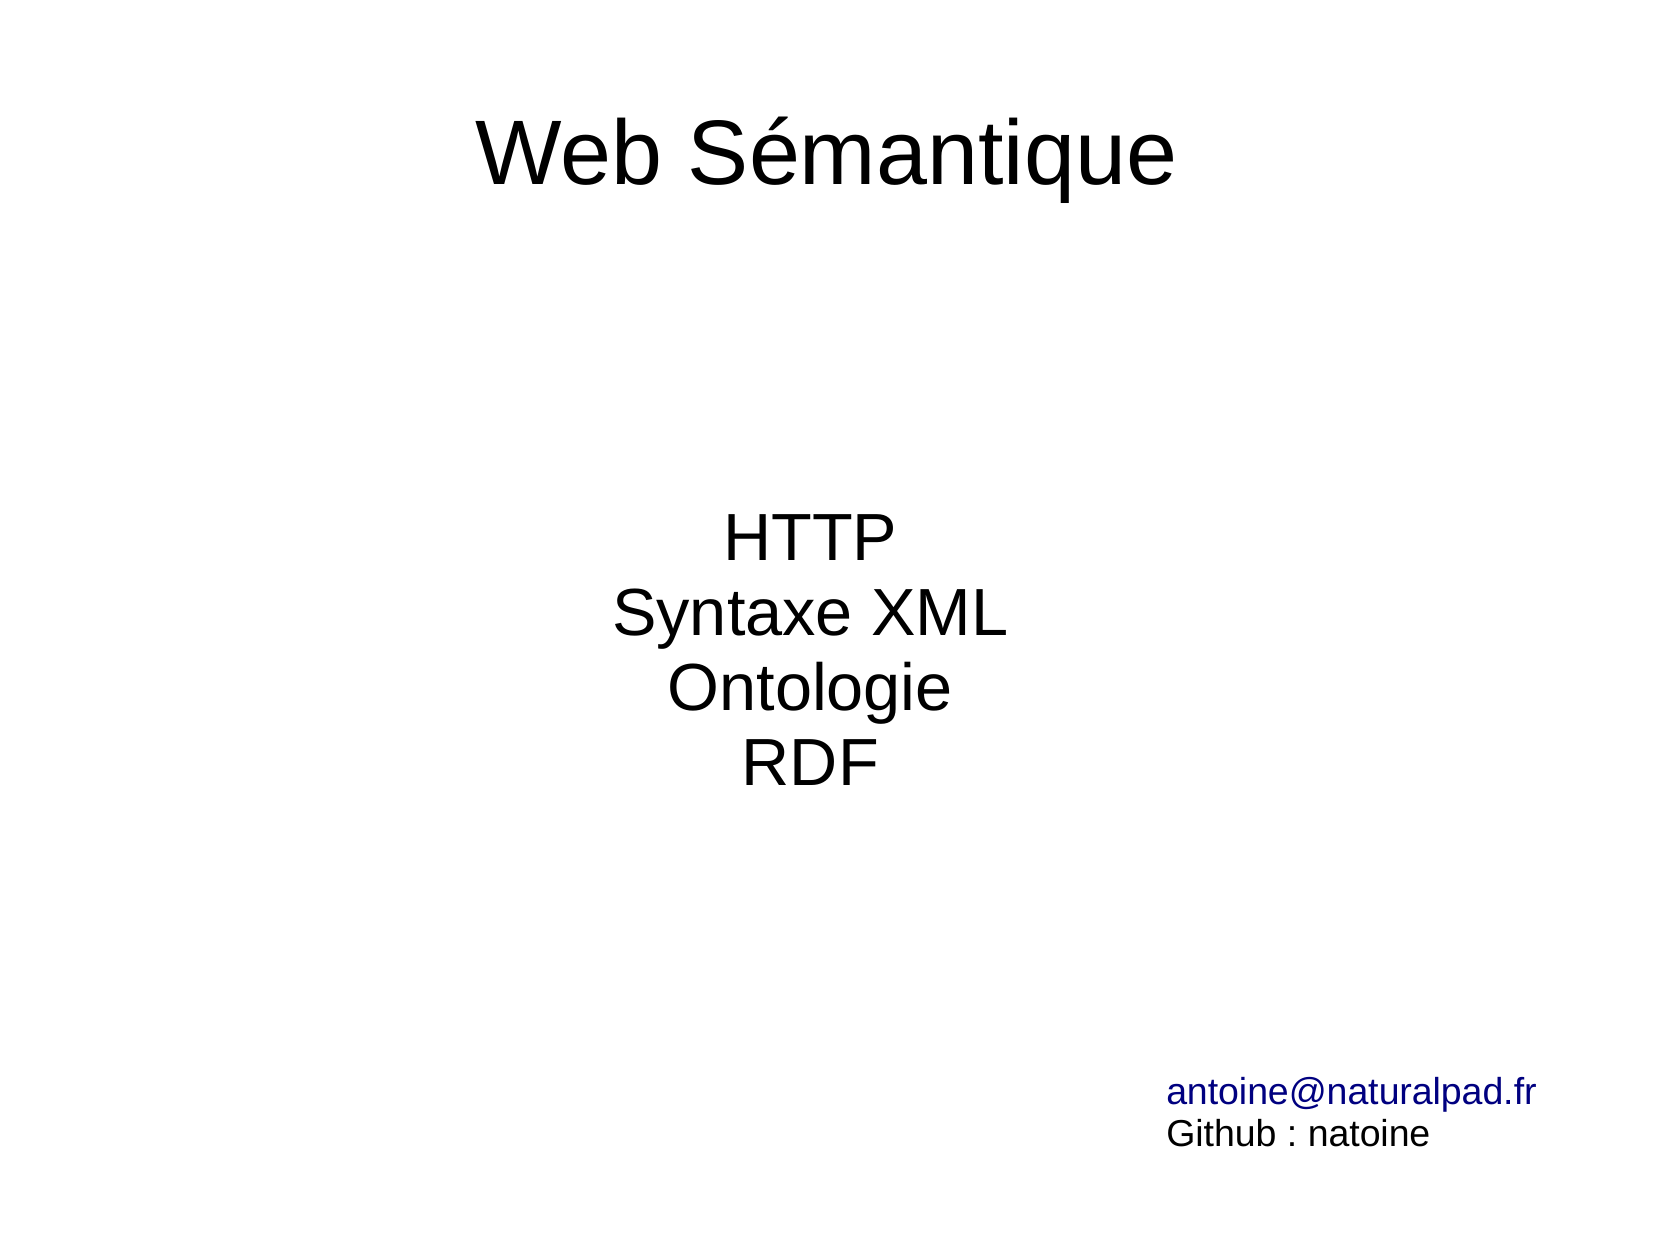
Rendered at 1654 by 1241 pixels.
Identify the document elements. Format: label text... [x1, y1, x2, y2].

text_box antoine@naturalpad.fr Github : natoine [1151, 1063, 1552, 1163]
subtitle HTTP Syntaxe XML Ontologie RDF [82, 290, 1538, 1010]
title Web Sémantique [82, 49, 1571, 257]
